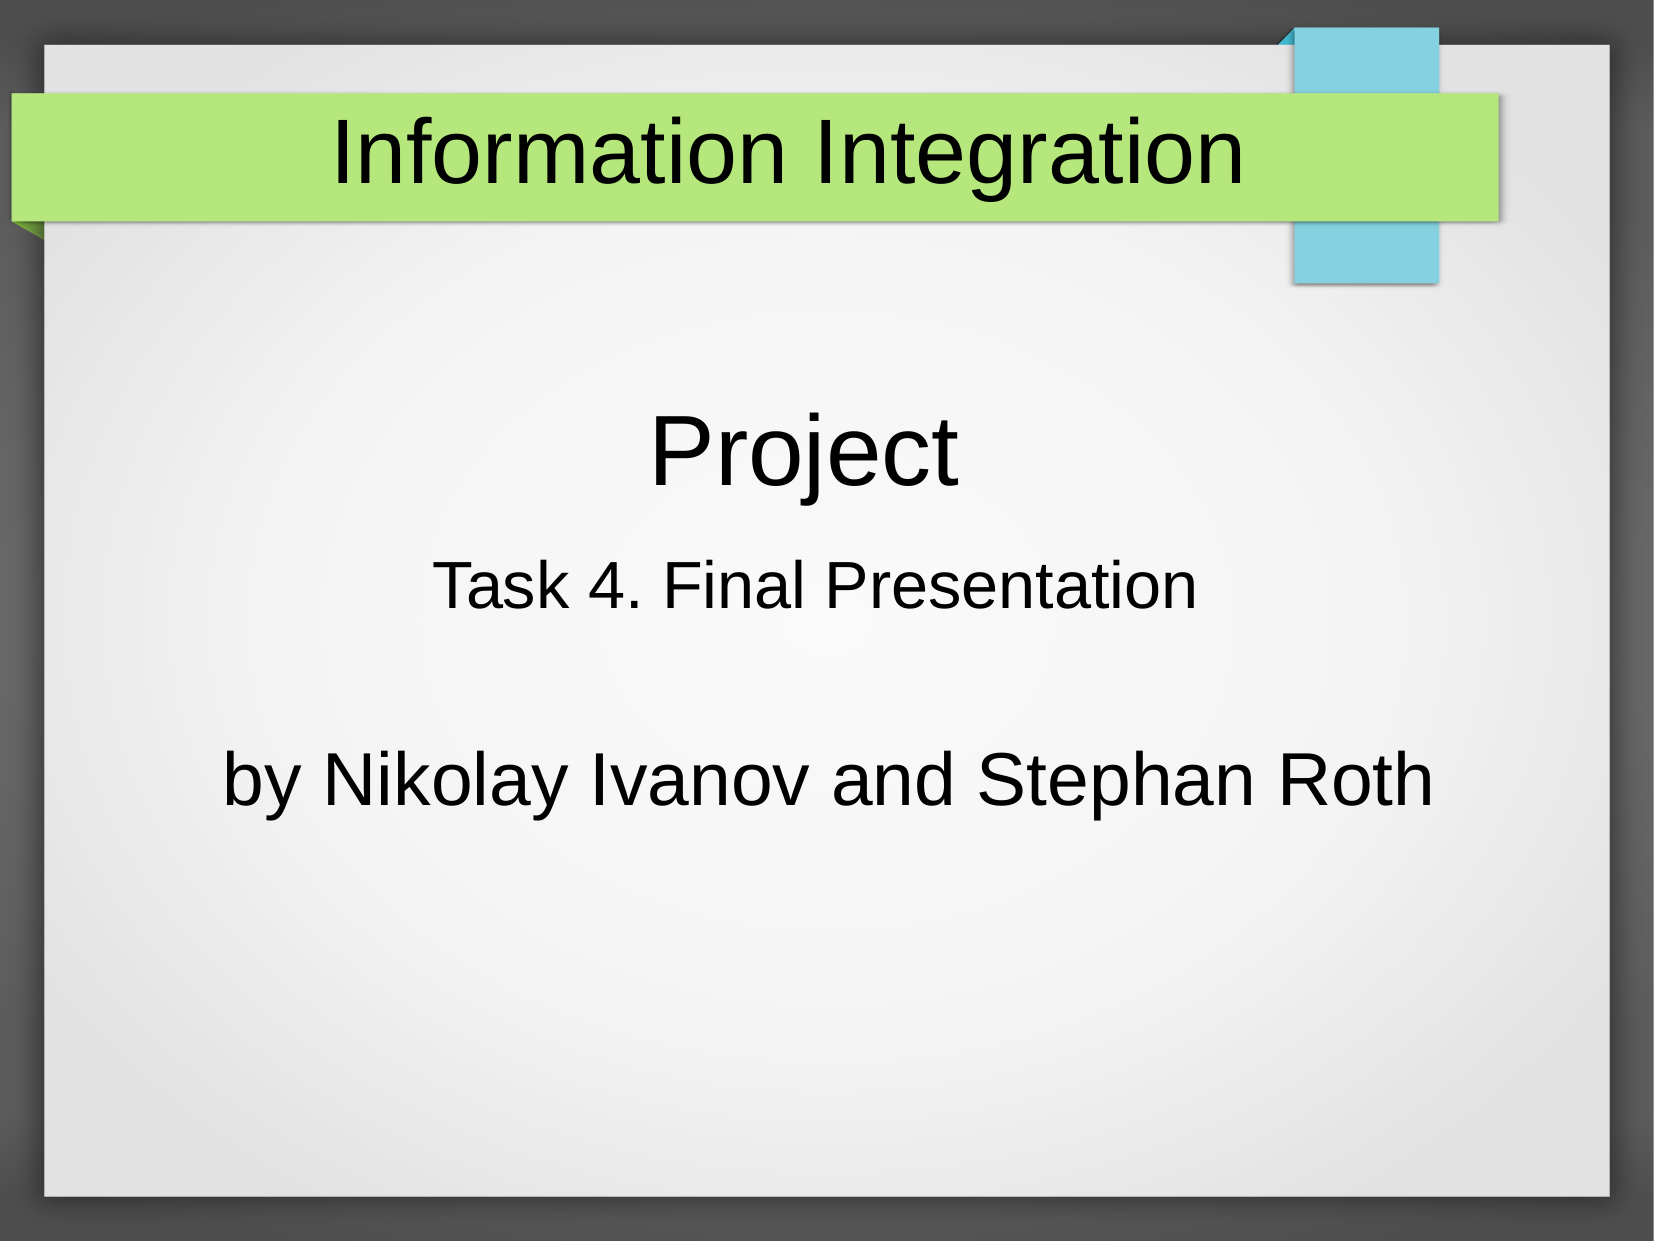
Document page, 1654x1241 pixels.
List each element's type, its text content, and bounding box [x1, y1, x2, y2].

text_box Project [150, 360, 1459, 541]
text_box by Nikolay Ivanov and Stephan Roth [165, 690, 1474, 870]
title Information Integration [0, 47, 1444, 256]
picture [0, 0, 1654, 1241]
subtitle Task 4. Final Presentation [71, 225, 1561, 946]
